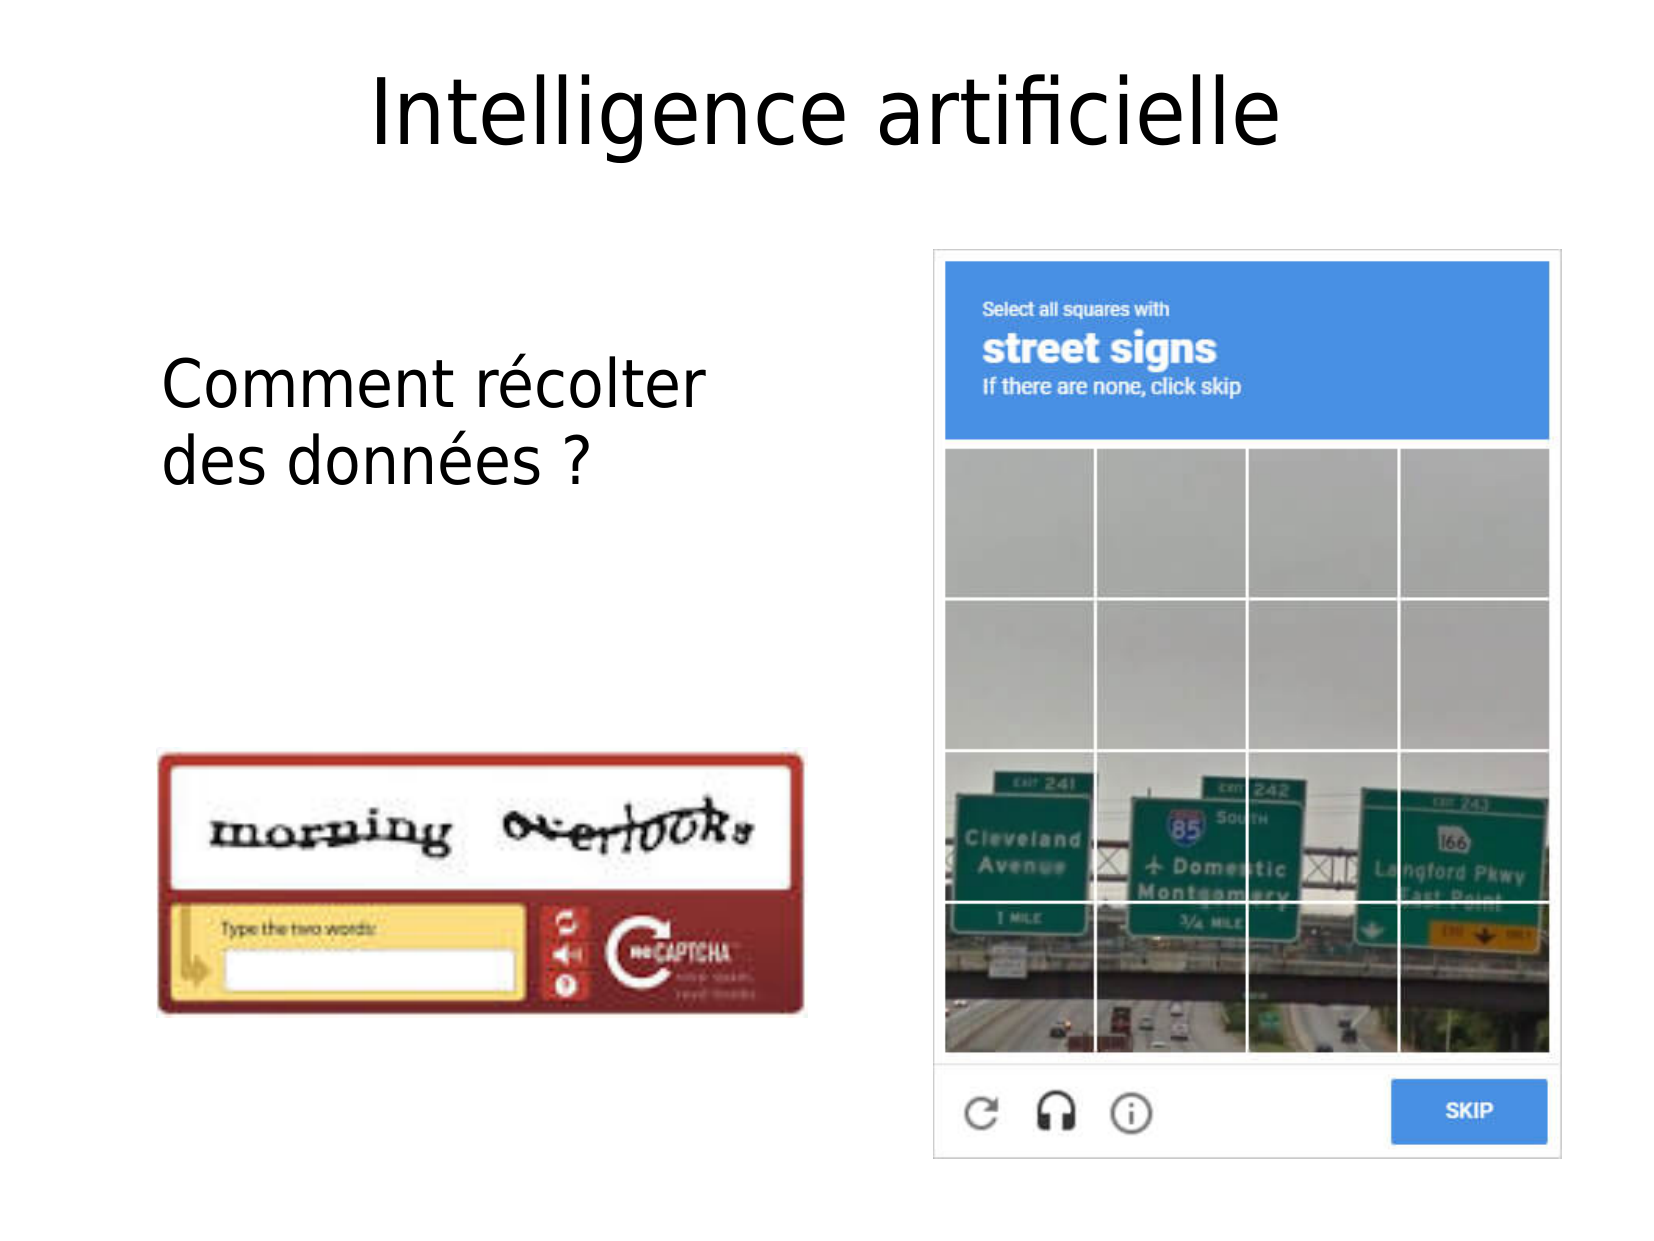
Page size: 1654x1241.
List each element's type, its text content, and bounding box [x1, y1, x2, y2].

title Intelligence artificielle [41, 12, 1613, 214]
picture [156, 747, 808, 1018]
picture [933, 249, 1562, 1159]
title Comment récolter des données ? [161, 267, 781, 691]
